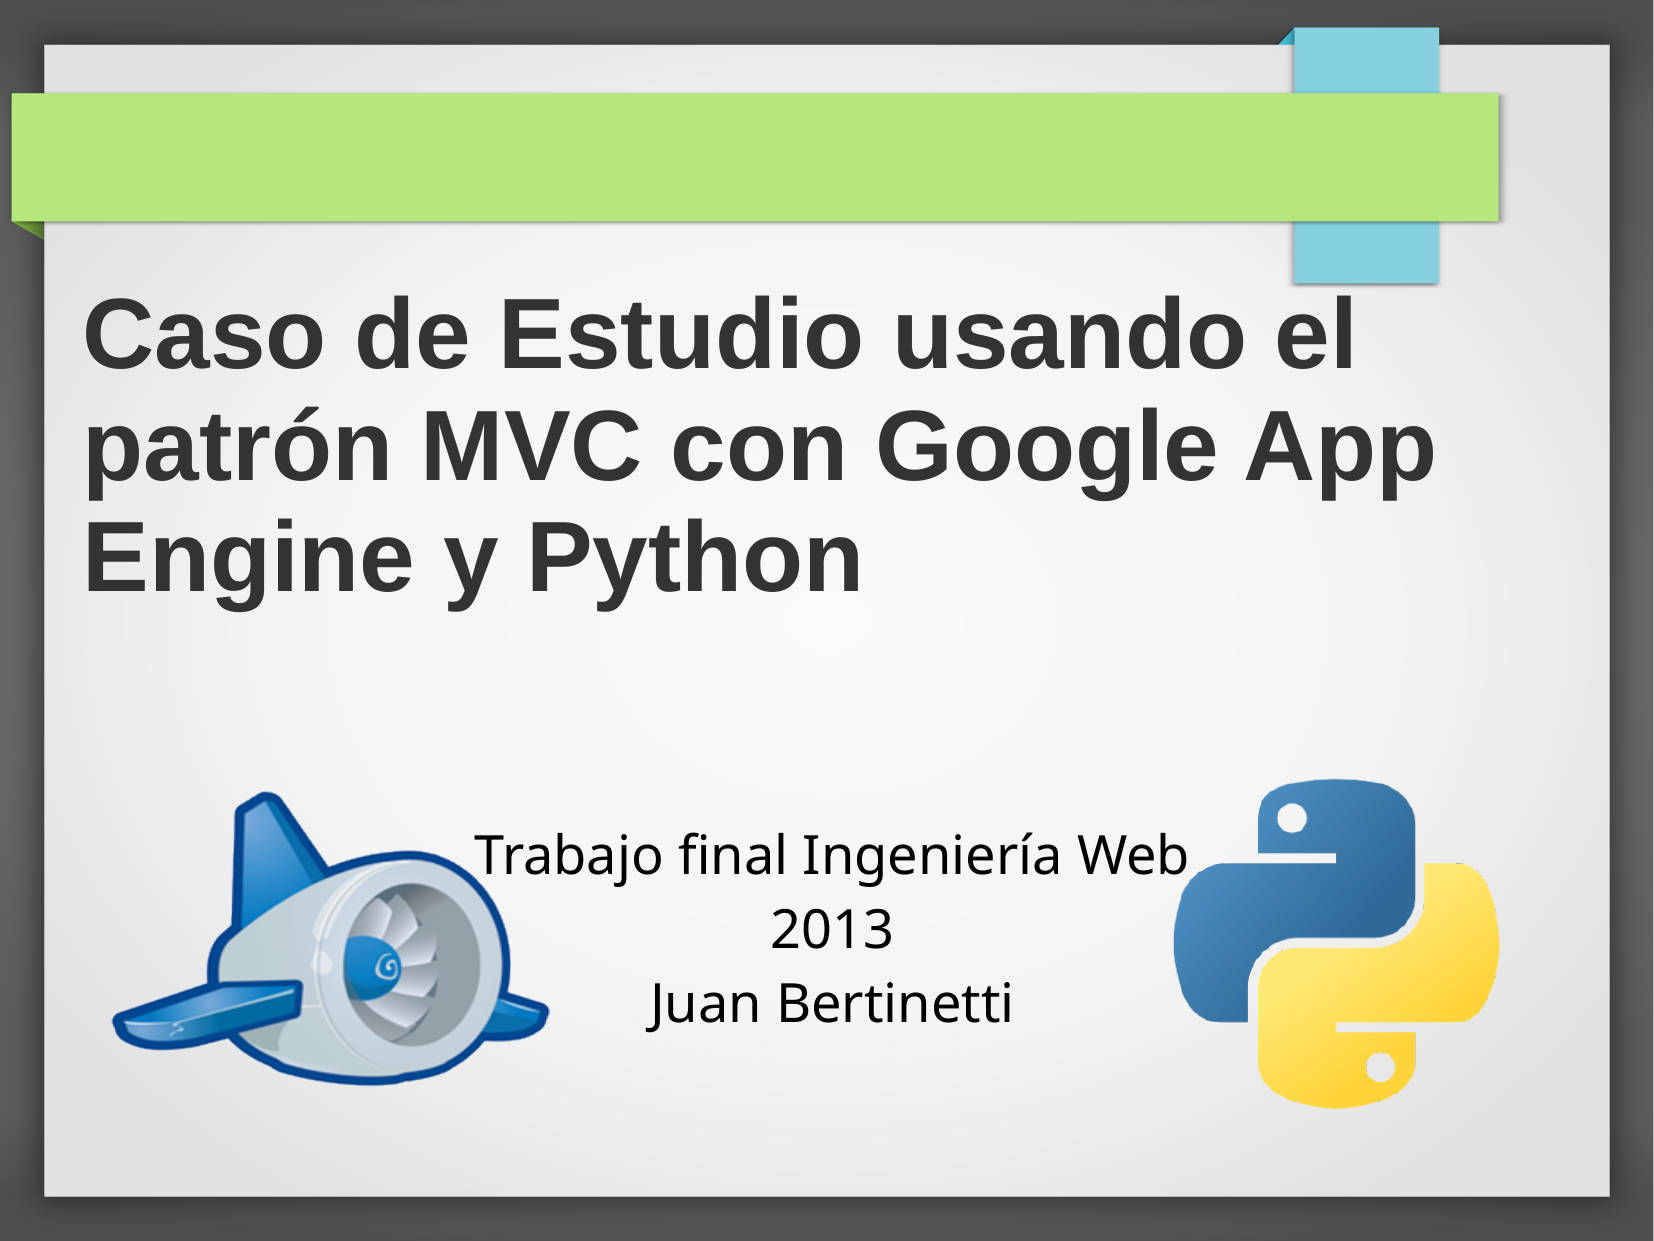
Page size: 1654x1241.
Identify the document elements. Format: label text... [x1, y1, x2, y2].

picture [0, 0, 1654, 1241]
title Caso de Estudio usando el patrón MVC con Google App Engine y Python [82, 166, 1571, 613]
subtitle Trabajo final Ingeniería Web 2013 Juan Bertinetti [88, 720, 1577, 1134]
